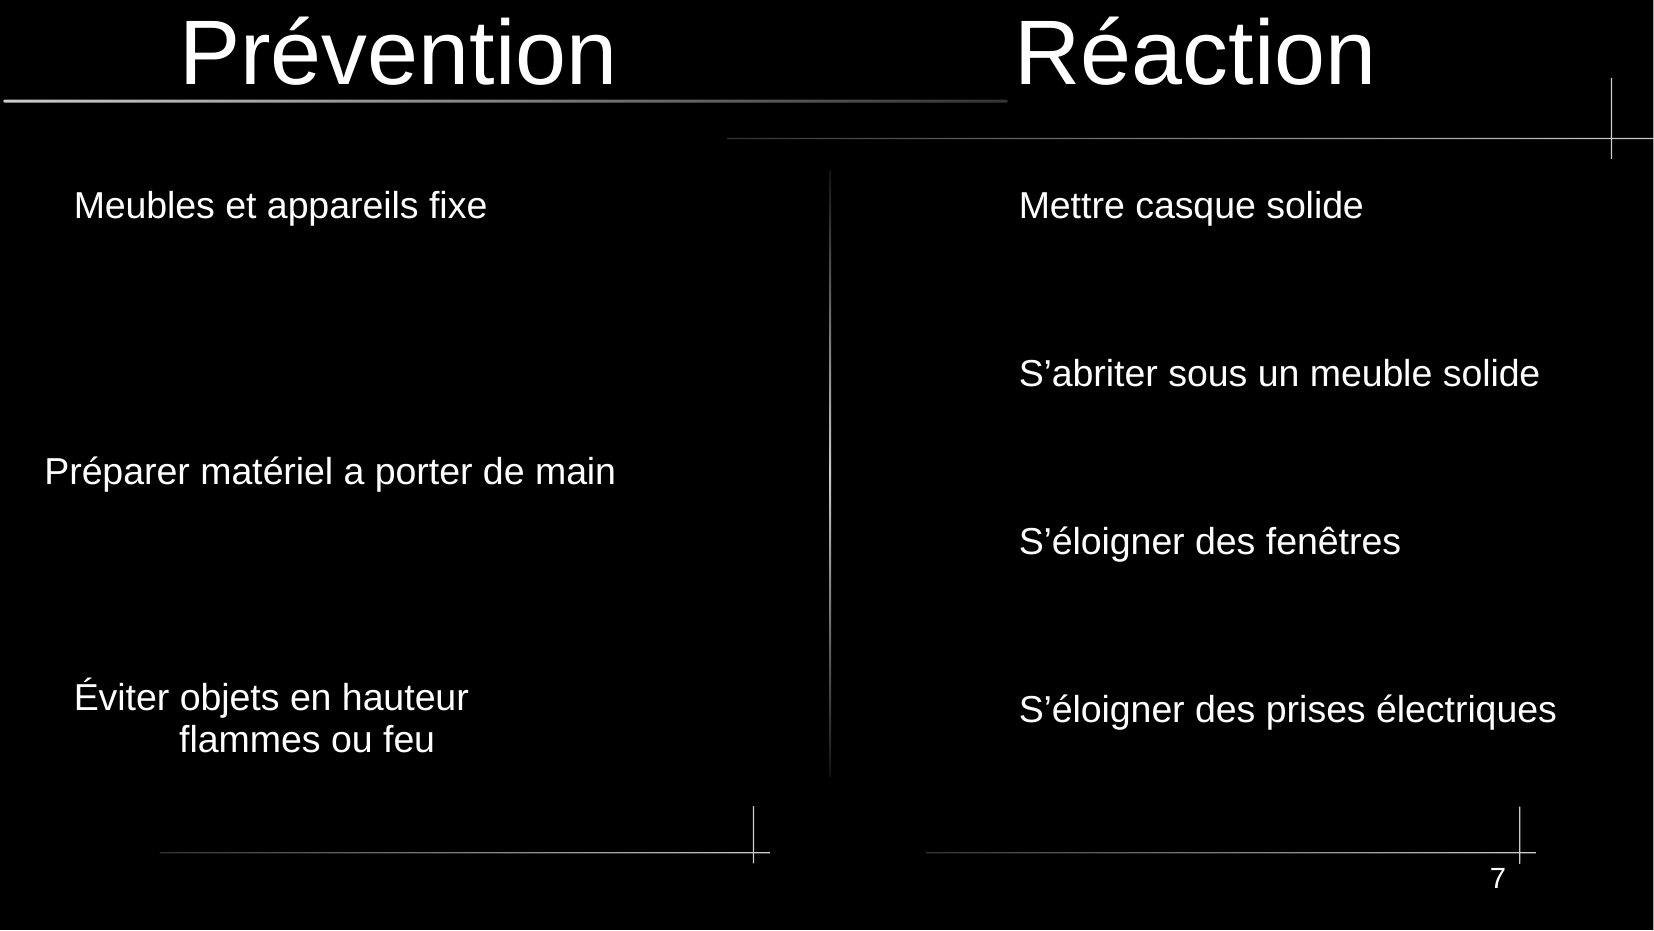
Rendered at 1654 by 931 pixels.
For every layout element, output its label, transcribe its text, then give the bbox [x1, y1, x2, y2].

text_box Meubles et appareils fixe [59, 177, 591, 276]
title Réaction [413, 0, 1654, 107]
title Prévention [0, 0, 413, 107]
text_box Préparer matériel a porter de main [29, 442, 650, 542]
text_box Mettre casque solide S’abriter sous un meuble solide S’éloigner des fenêtres S’éloigner des prises électriques [1003, 177, 1625, 738]
text_box Éviter objets en hauteur flammes ou feu [59, 668, 591, 768]
